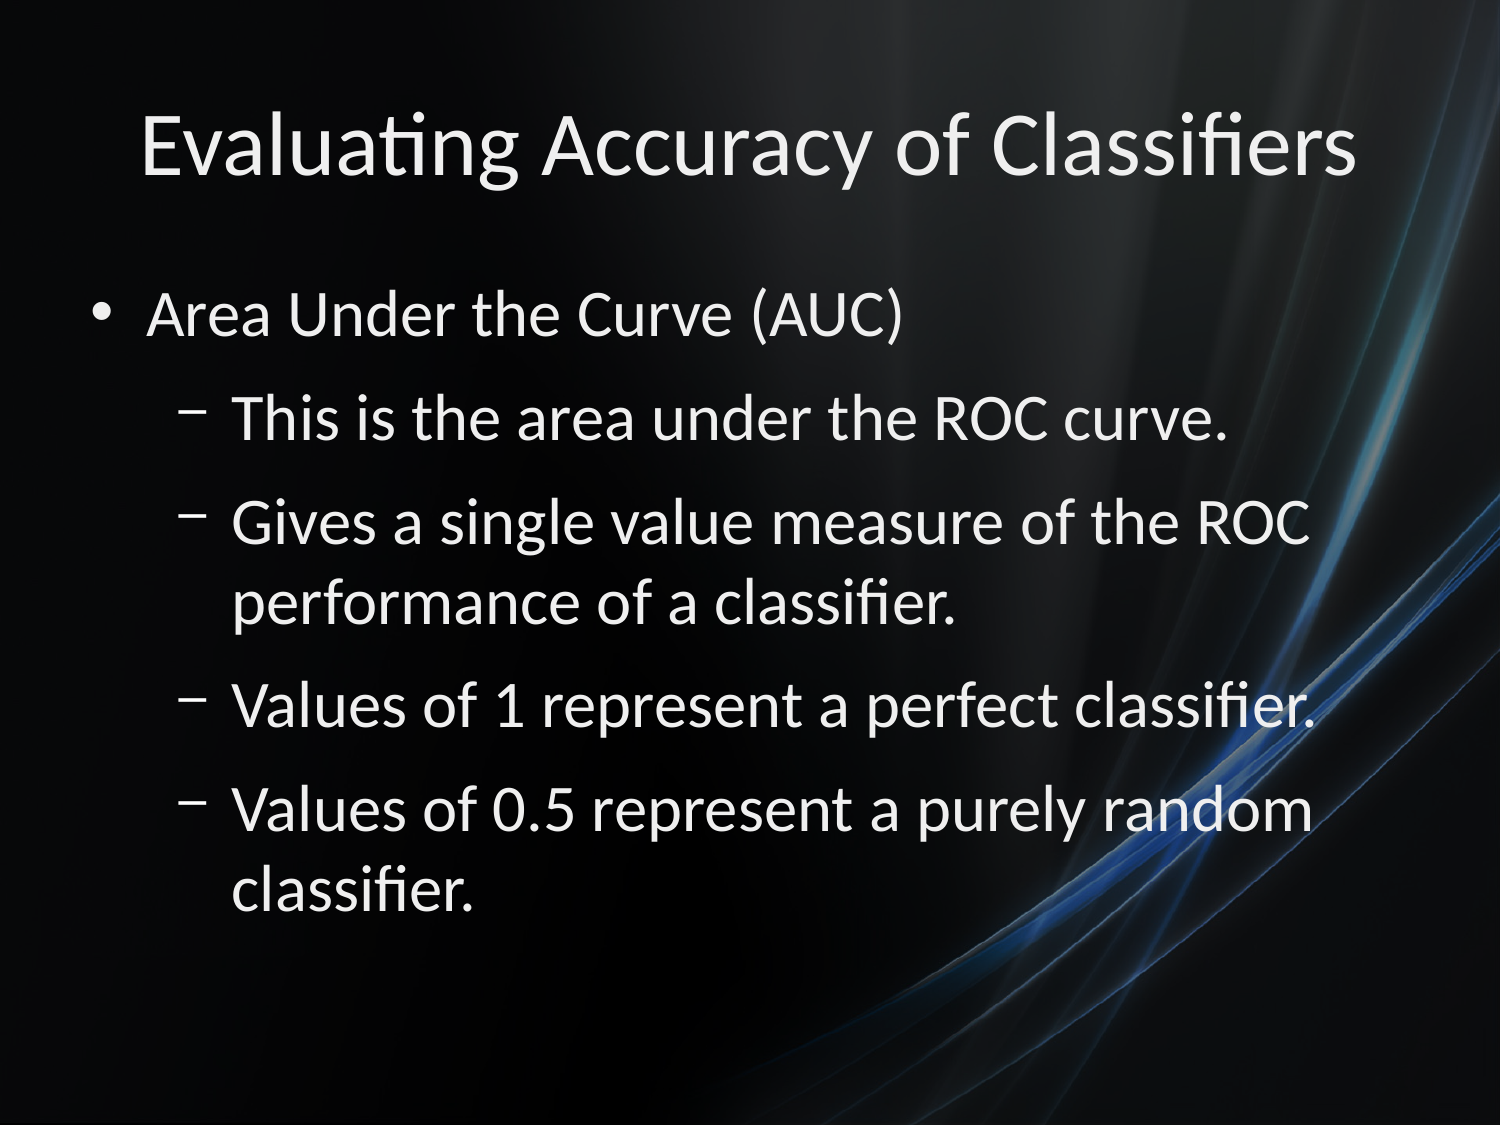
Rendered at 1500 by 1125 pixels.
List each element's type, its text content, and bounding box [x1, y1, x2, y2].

title Evaluating Accuracy of Classifiers [75, 45, 1425, 233]
picture [0, 0, 1500, 1125]
list Area Under the Curve (AUC) This is the area under the ROC curve. Gives a single value measure of the ROC performance of a classifier. Values of 1 represent a perfect classifier. Values of 0.5 represent a purely random classifier. [75, 262, 1425, 1005]
